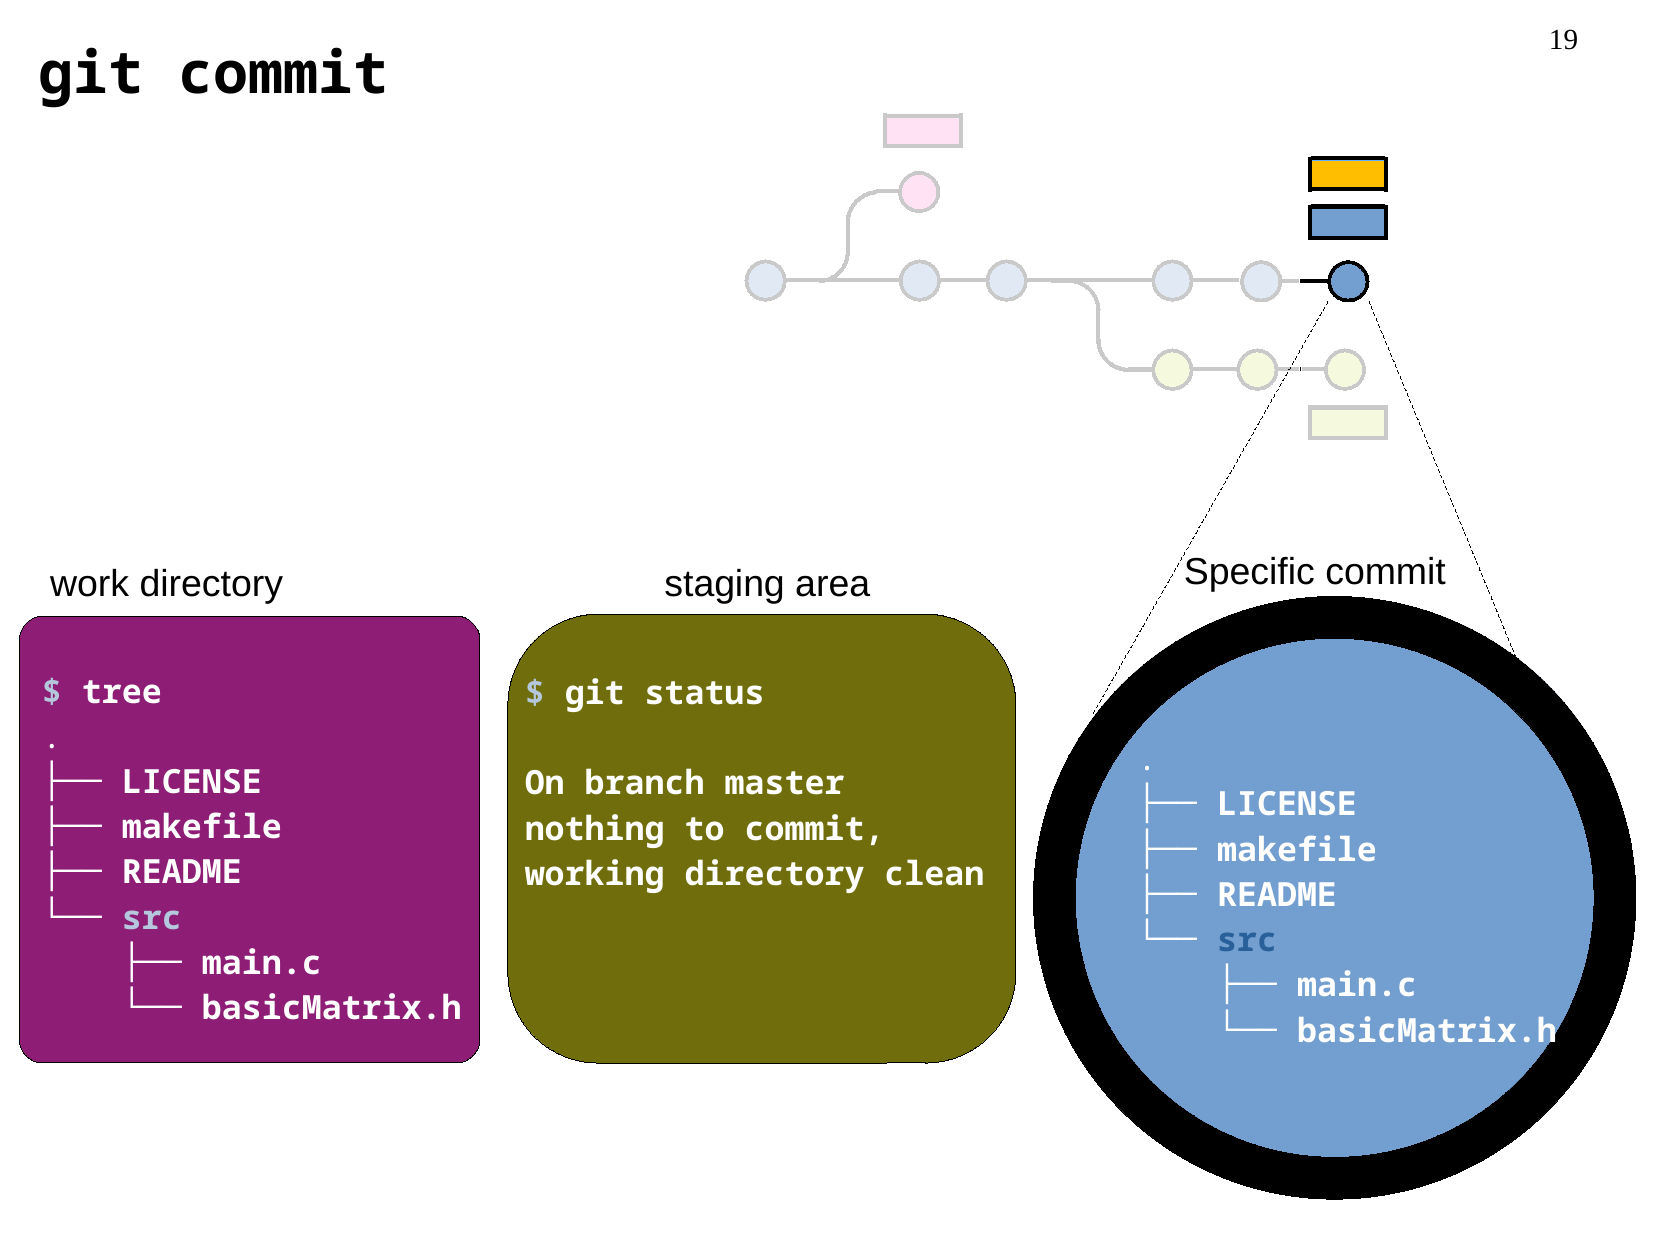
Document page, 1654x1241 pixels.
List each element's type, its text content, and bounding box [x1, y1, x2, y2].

text_box [1082, 684, 1122, 1112]
text_box [19, 616, 480, 1057]
text_box [732, 106, 1451, 473]
text_box staging area [649, 555, 886, 612]
text_box [1308, 156, 1388, 192]
text_box [1124, 638, 1545, 682]
text_box [519, 614, 1005, 661]
text_box $ tree . ├── LICENSE ├── makefile ├── README └── src ├── main.c └── basicMatrix.h [27, 660, 508, 1123]
text_box work directory [35, 555, 378, 654]
text_box [1625, 817, 1636, 979]
text_box $ git status On branch master nothing to commit, working directory clean [509, 661, 1082, 1105]
text_box Specific commit [1169, 543, 1488, 643]
text_box [1171, 1151, 1498, 1200]
text_box git commit [23, 23, 969, 237]
text_box . ├── LICENSE ├── makefile ├── README └── src ├── main.c └── basicMatrix.h [1122, 682, 1625, 1151]
text_box [1308, 204, 1388, 240]
